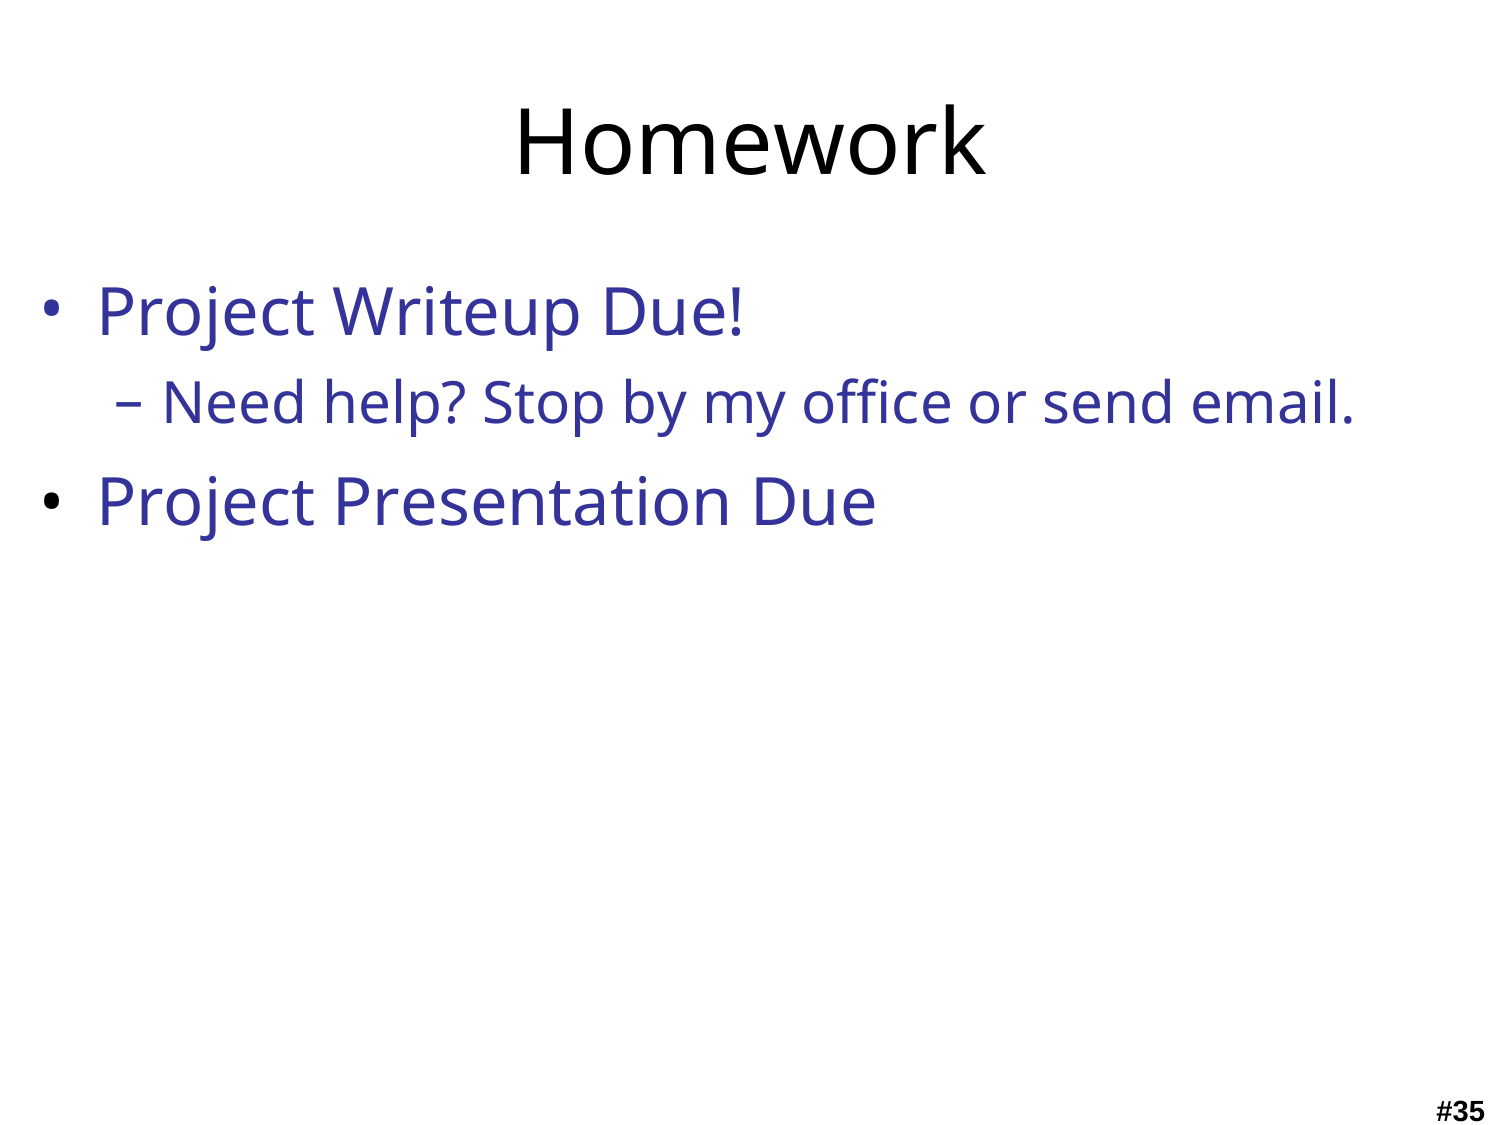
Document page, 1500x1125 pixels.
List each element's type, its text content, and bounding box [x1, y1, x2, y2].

title Homework [24, 45, 1476, 233]
list Project Writeup Due! Need help? Stop by my office or send email. Project Presentation Due [24, 262, 1476, 1101]
